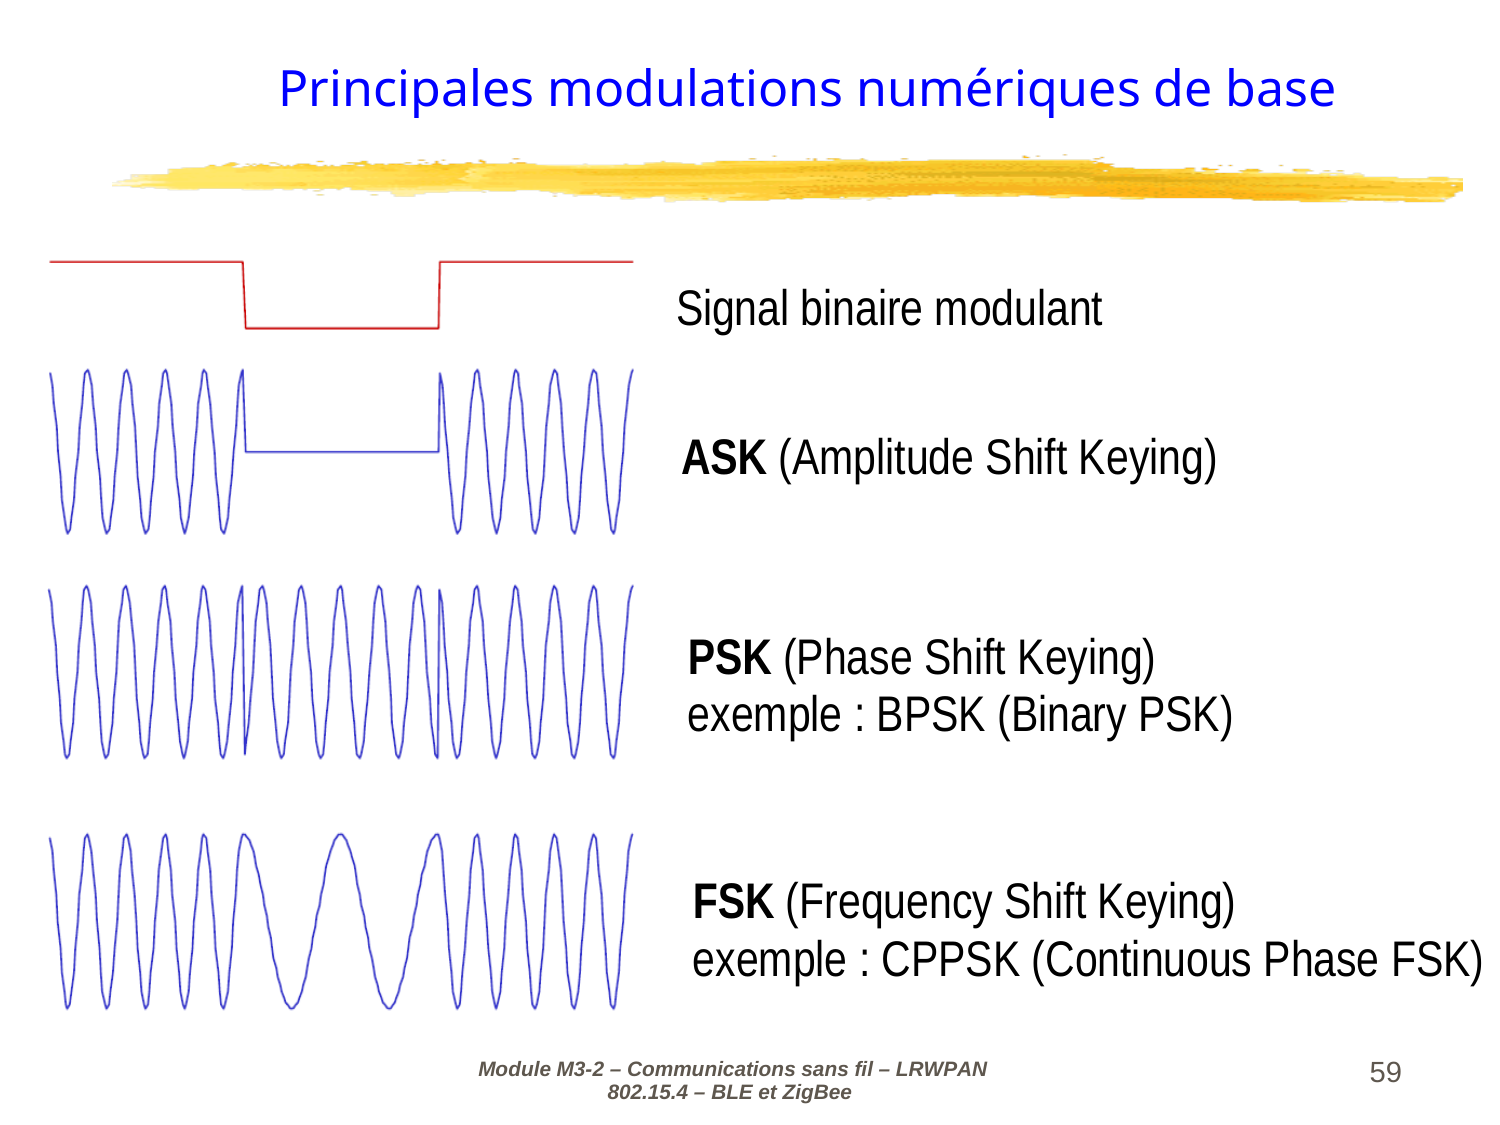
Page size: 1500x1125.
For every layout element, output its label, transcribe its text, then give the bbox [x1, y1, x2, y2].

picture [31, 246, 648, 1034]
text_box Signal binaire modulant [661, 271, 1131, 345]
text_box FSK (Frequency Shift Keying) exemple : CPPSK (Continuous Phase FSK) [678, 864, 1500, 995]
title Principales modulations numériques de base [62, 37, 1338, 138]
picture [112, 149, 1463, 213]
text_box ASK (Amplitude Shift Keying) [666, 420, 1234, 494]
text_box PSK (Phase Shift Keying) exemple : BPSK (Binary PSK) [673, 620, 1250, 751]
